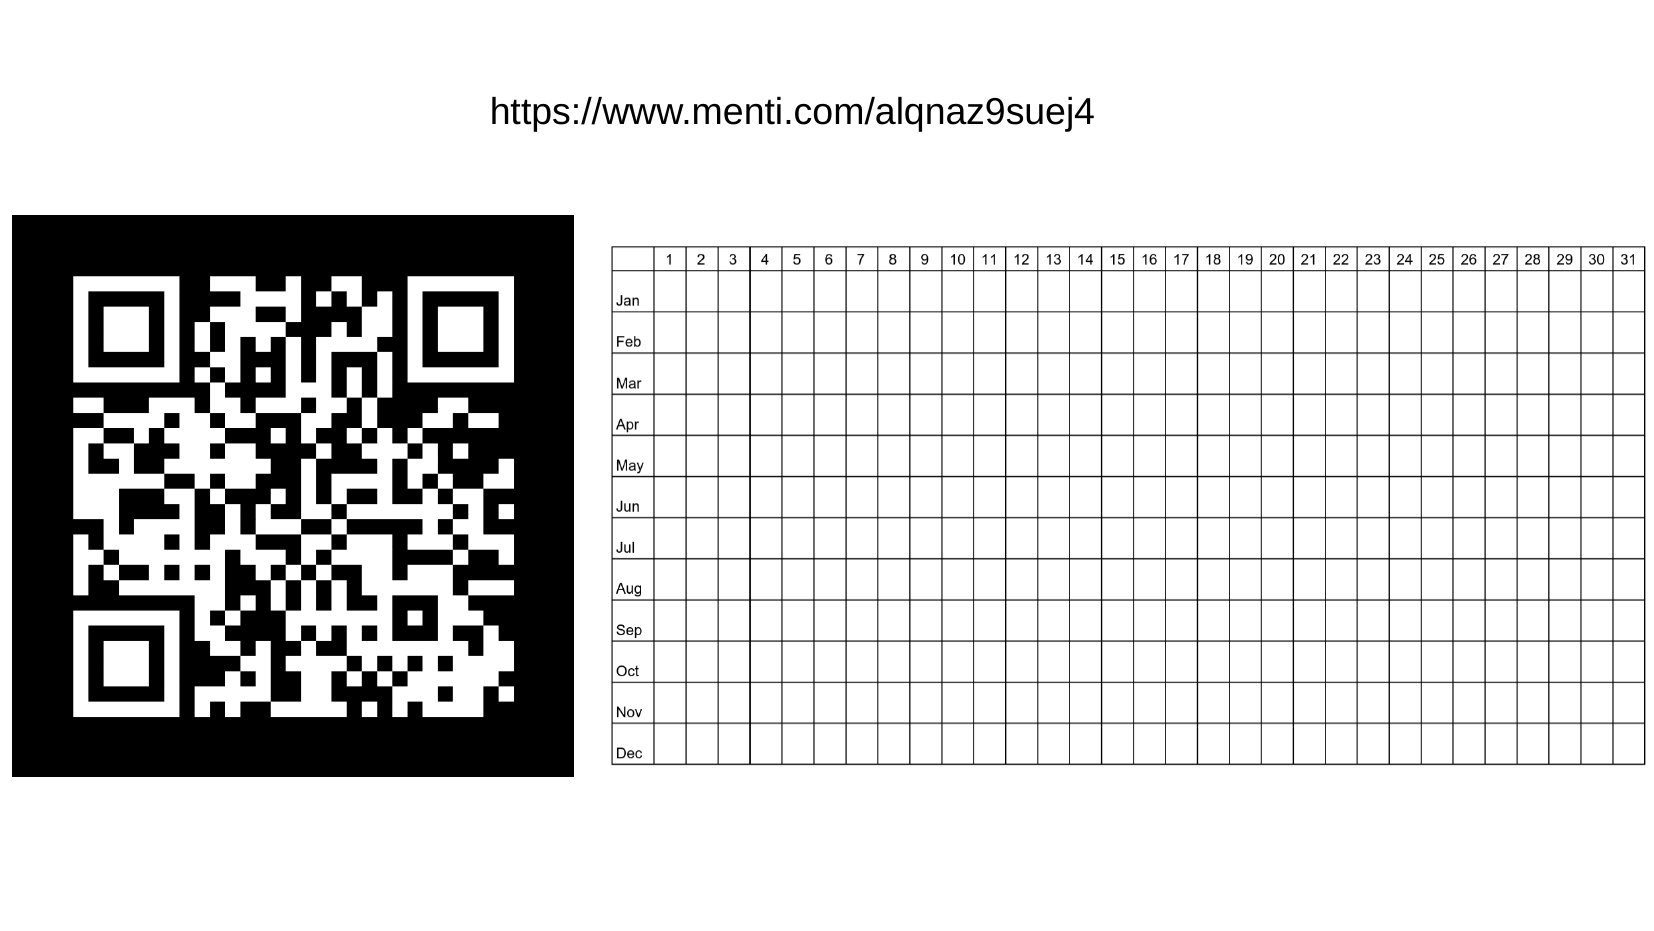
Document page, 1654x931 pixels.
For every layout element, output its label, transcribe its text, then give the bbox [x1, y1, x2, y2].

picture [608, 242, 1648, 768]
picture [12, 215, 574, 777]
text_box https://www.menti.com/alqnaz9suej4 [475, 82, 1111, 140]
